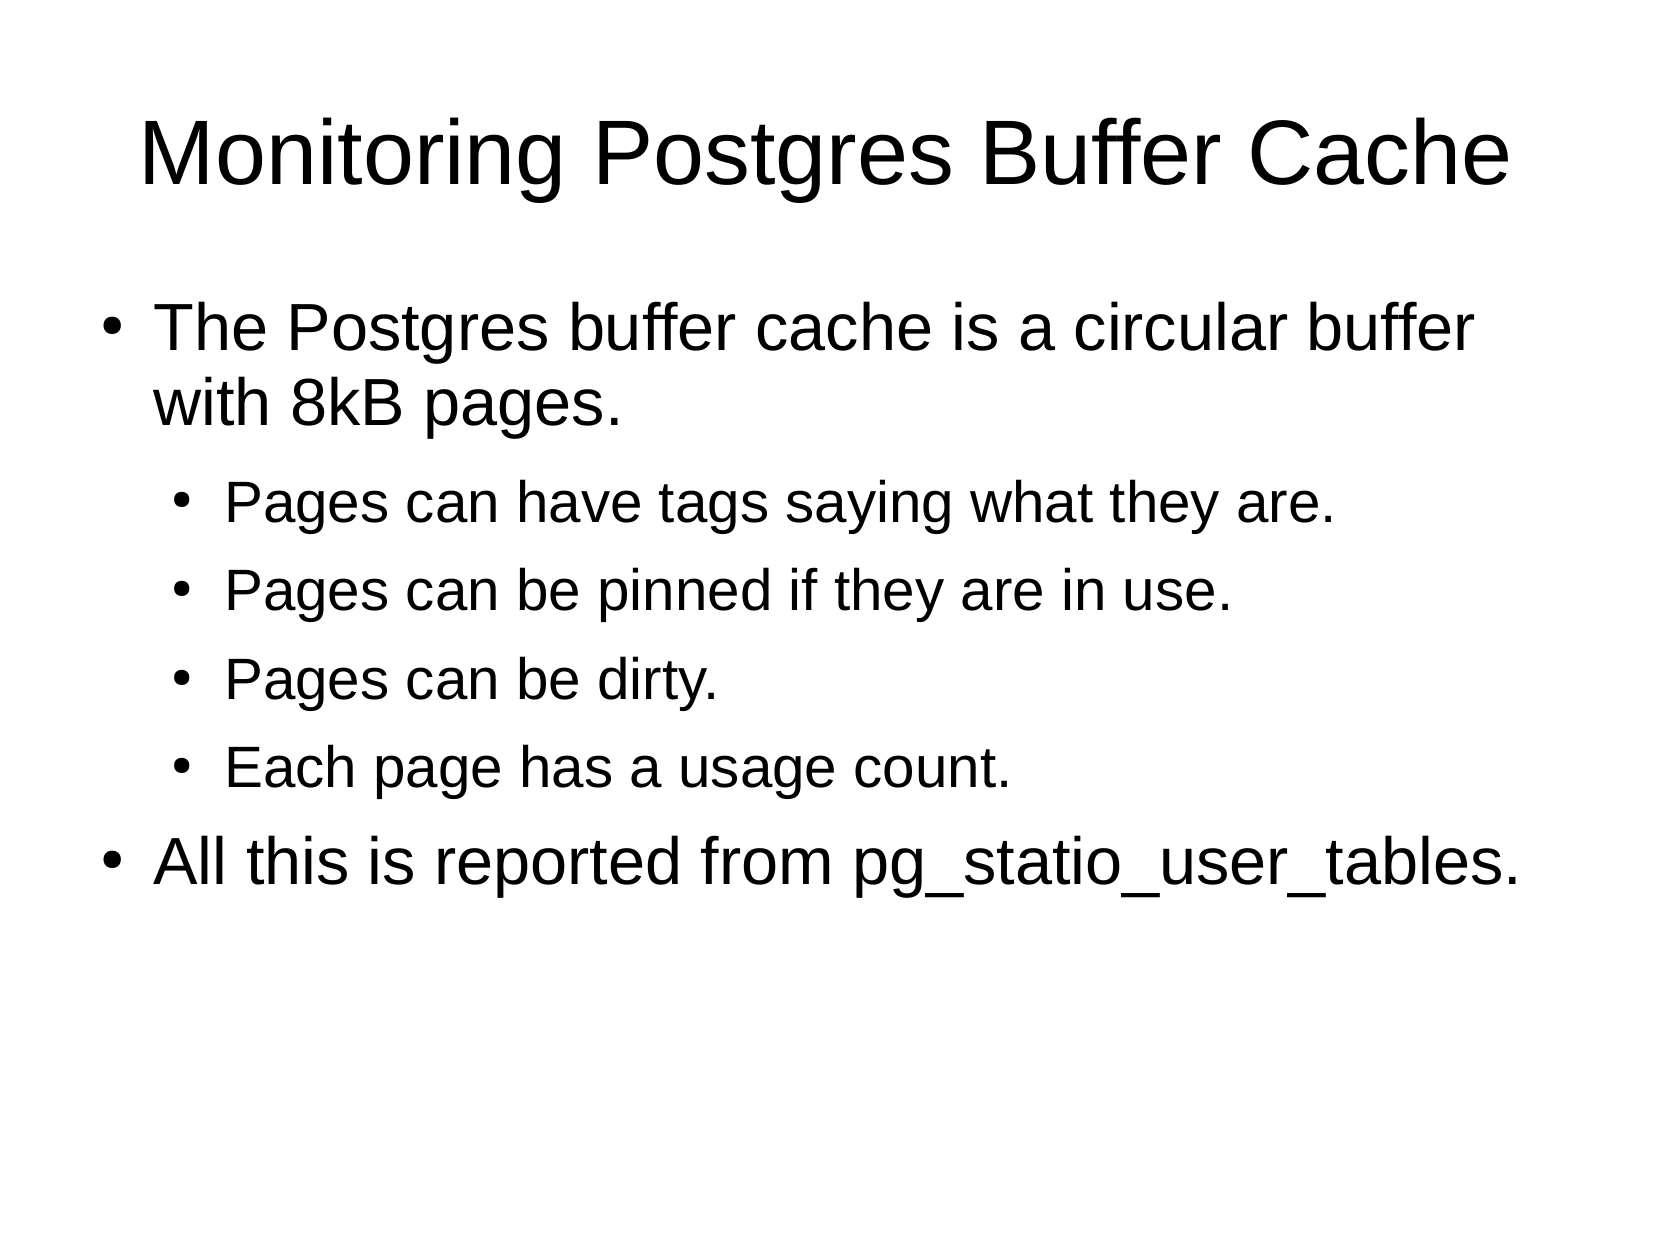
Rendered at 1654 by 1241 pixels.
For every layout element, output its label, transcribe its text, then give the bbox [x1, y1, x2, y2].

list The Postgres buffer cache is a circular buffer with 8kB pages. Pages can have tags saying what they are. Pages can be pinned if they are in use. Pages can be dirty. Each page has a usage count. All this is reported from pg_statio_user_tables. [82, 290, 1571, 1109]
title Monitoring Postgres Buffer Cache [82, 56, 1571, 250]
